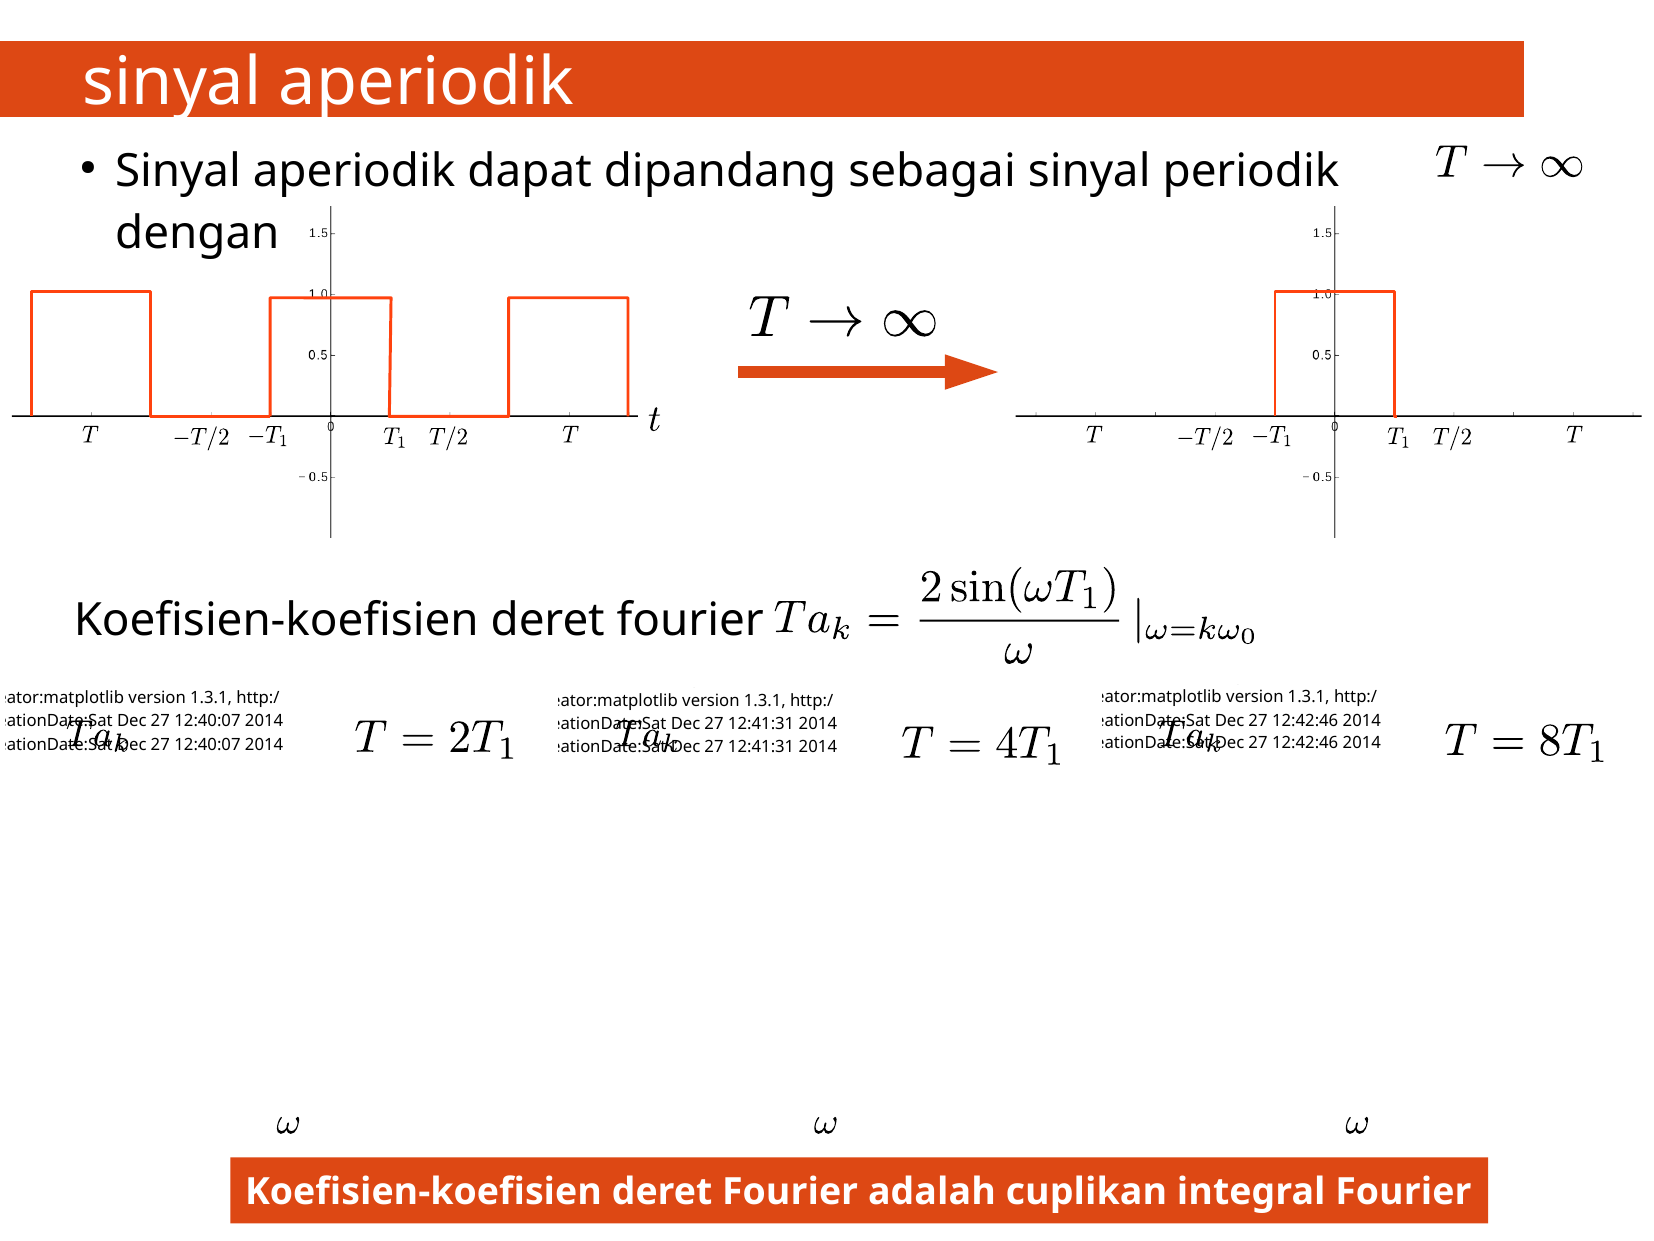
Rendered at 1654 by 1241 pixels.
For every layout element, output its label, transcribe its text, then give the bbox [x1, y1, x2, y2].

text_box [354, 720, 517, 759]
text_box [1566, 425, 1583, 443]
text_box [1444, 723, 1607, 762]
text_box [428, 426, 469, 451]
text_box [65, 720, 130, 752]
text_box [647, 407, 662, 432]
text_box [0, 41, 82, 117]
text_box [1432, 426, 1473, 451]
text_box [1086, 425, 1103, 443]
text_box Koefisien-koefisien deret Fourier adalah cuplikan integral Fourier [230, 1157, 1429, 1215]
text_box [1158, 720, 1222, 753]
text_box [1441, 41, 1524, 117]
picture [1015, 206, 1642, 538]
text_box [773, 566, 1256, 664]
picture [5, 685, 556, 1100]
text_box [901, 726, 1063, 765]
text_box [1176, 426, 1234, 451]
text_box [276, 1116, 302, 1134]
text_box [1345, 1116, 1371, 1134]
text_box [562, 425, 580, 443]
text_box [748, 296, 939, 337]
text_box [1435, 145, 1585, 178]
text_box [615, 720, 679, 753]
text_box Koefisien-koefisien deret fourier [59, 578, 756, 646]
picture [558, 684, 1653, 1103]
text_box [172, 426, 230, 451]
text_box Sinyal aperiodik dapat dipandang sebagai sinyal periodik dengan [64, 129, 1459, 197]
text_box sinyal aperiodik [82, 41, 1441, 117]
picture [11, 206, 638, 538]
text_box [82, 425, 99, 443]
text_box [813, 1116, 839, 1134]
